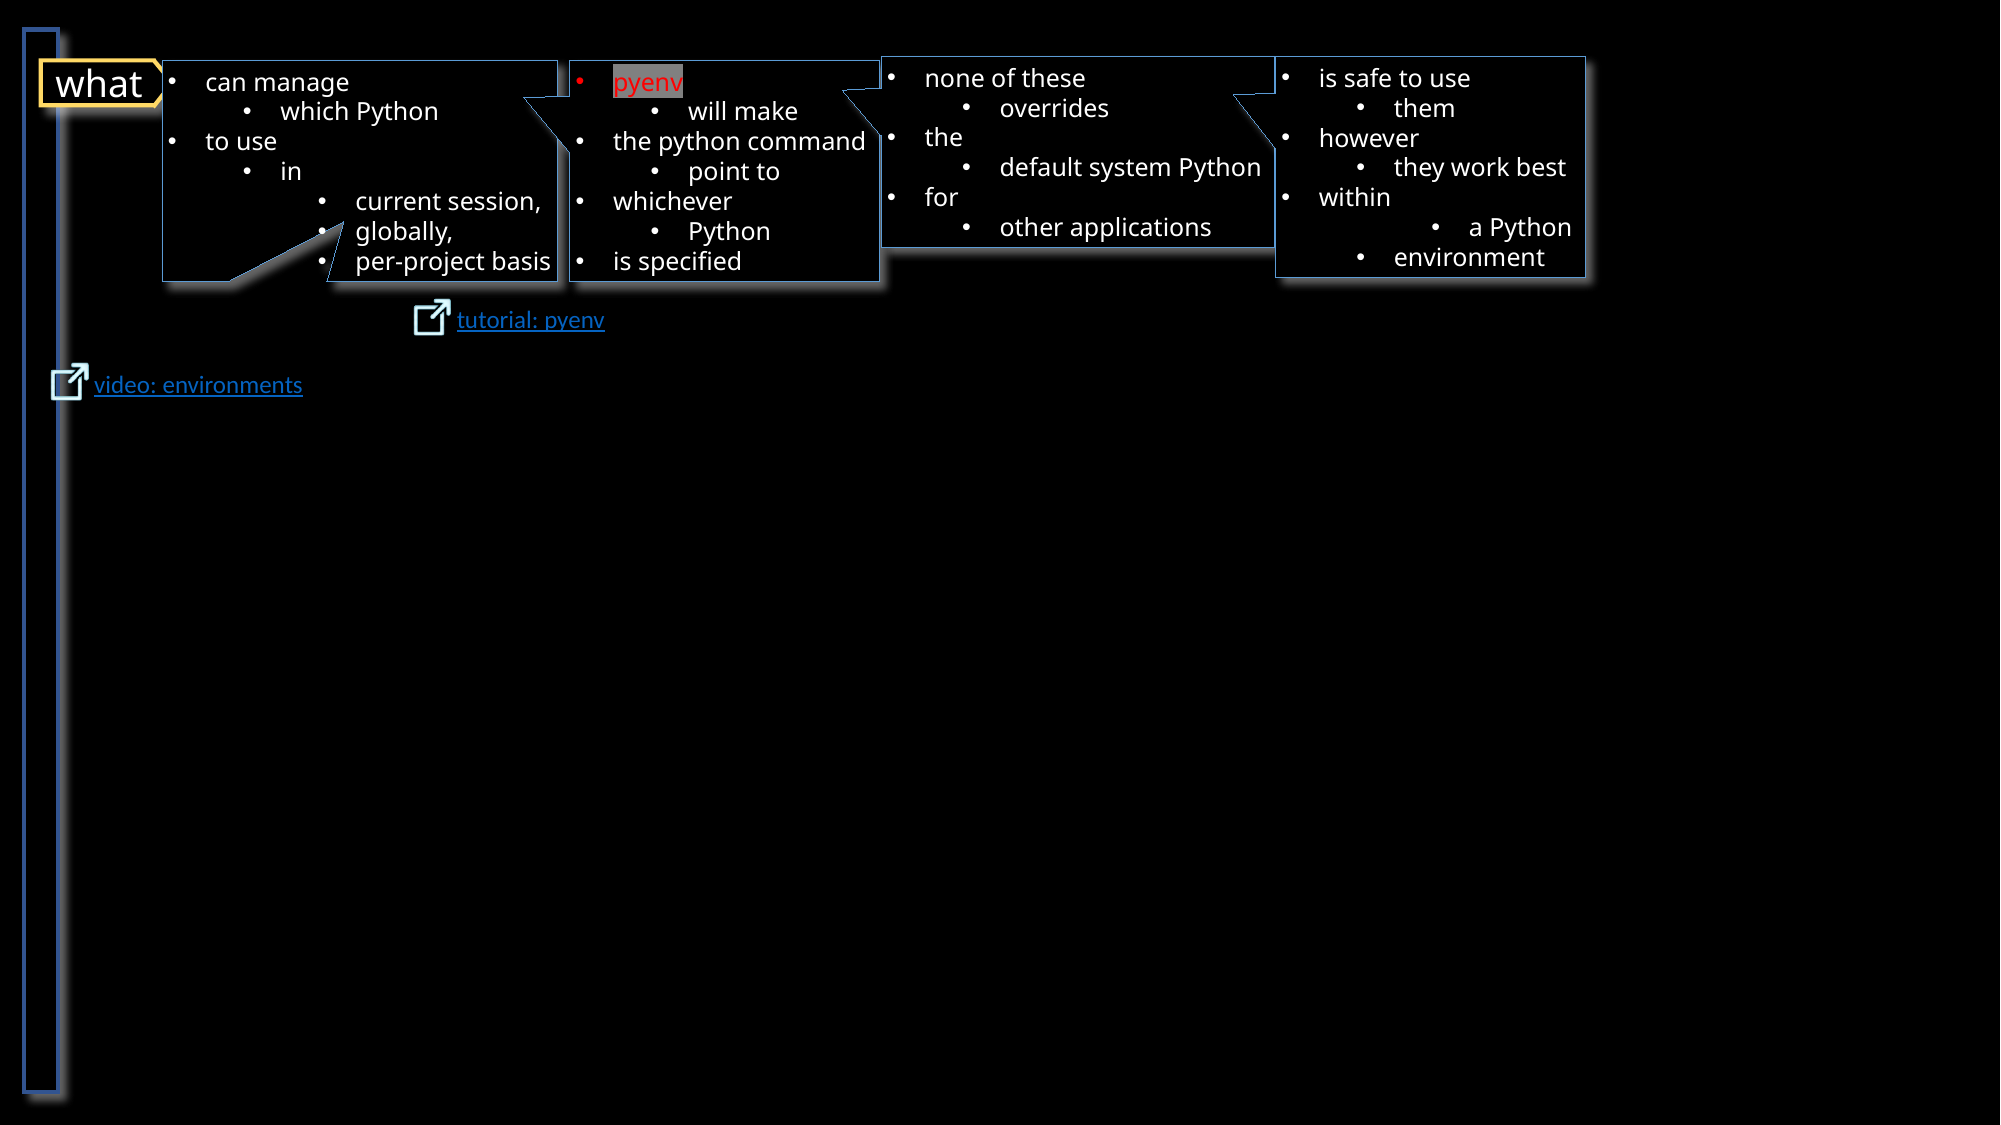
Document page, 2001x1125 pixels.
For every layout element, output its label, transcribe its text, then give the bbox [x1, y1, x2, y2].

picture [409, 294, 455, 340]
text_box can manage which Python to use in current session, globally, per-project basis [162, 60, 558, 282]
text_box what [40, 60, 162, 106]
text_box pyenv will make the python command point to whichever Python is specified [523, 60, 880, 282]
picture [46, 358, 93, 405]
text_box [23, 29, 58, 1093]
text_box none of these overrides the default system Python for other applications [842, 56, 1275, 248]
text_box tutorial: pyenv [442, 296, 620, 341]
text_box is safe to use them however they work best within a Python environment [1233, 56, 1586, 278]
text_box video: environments [79, 361, 318, 406]
